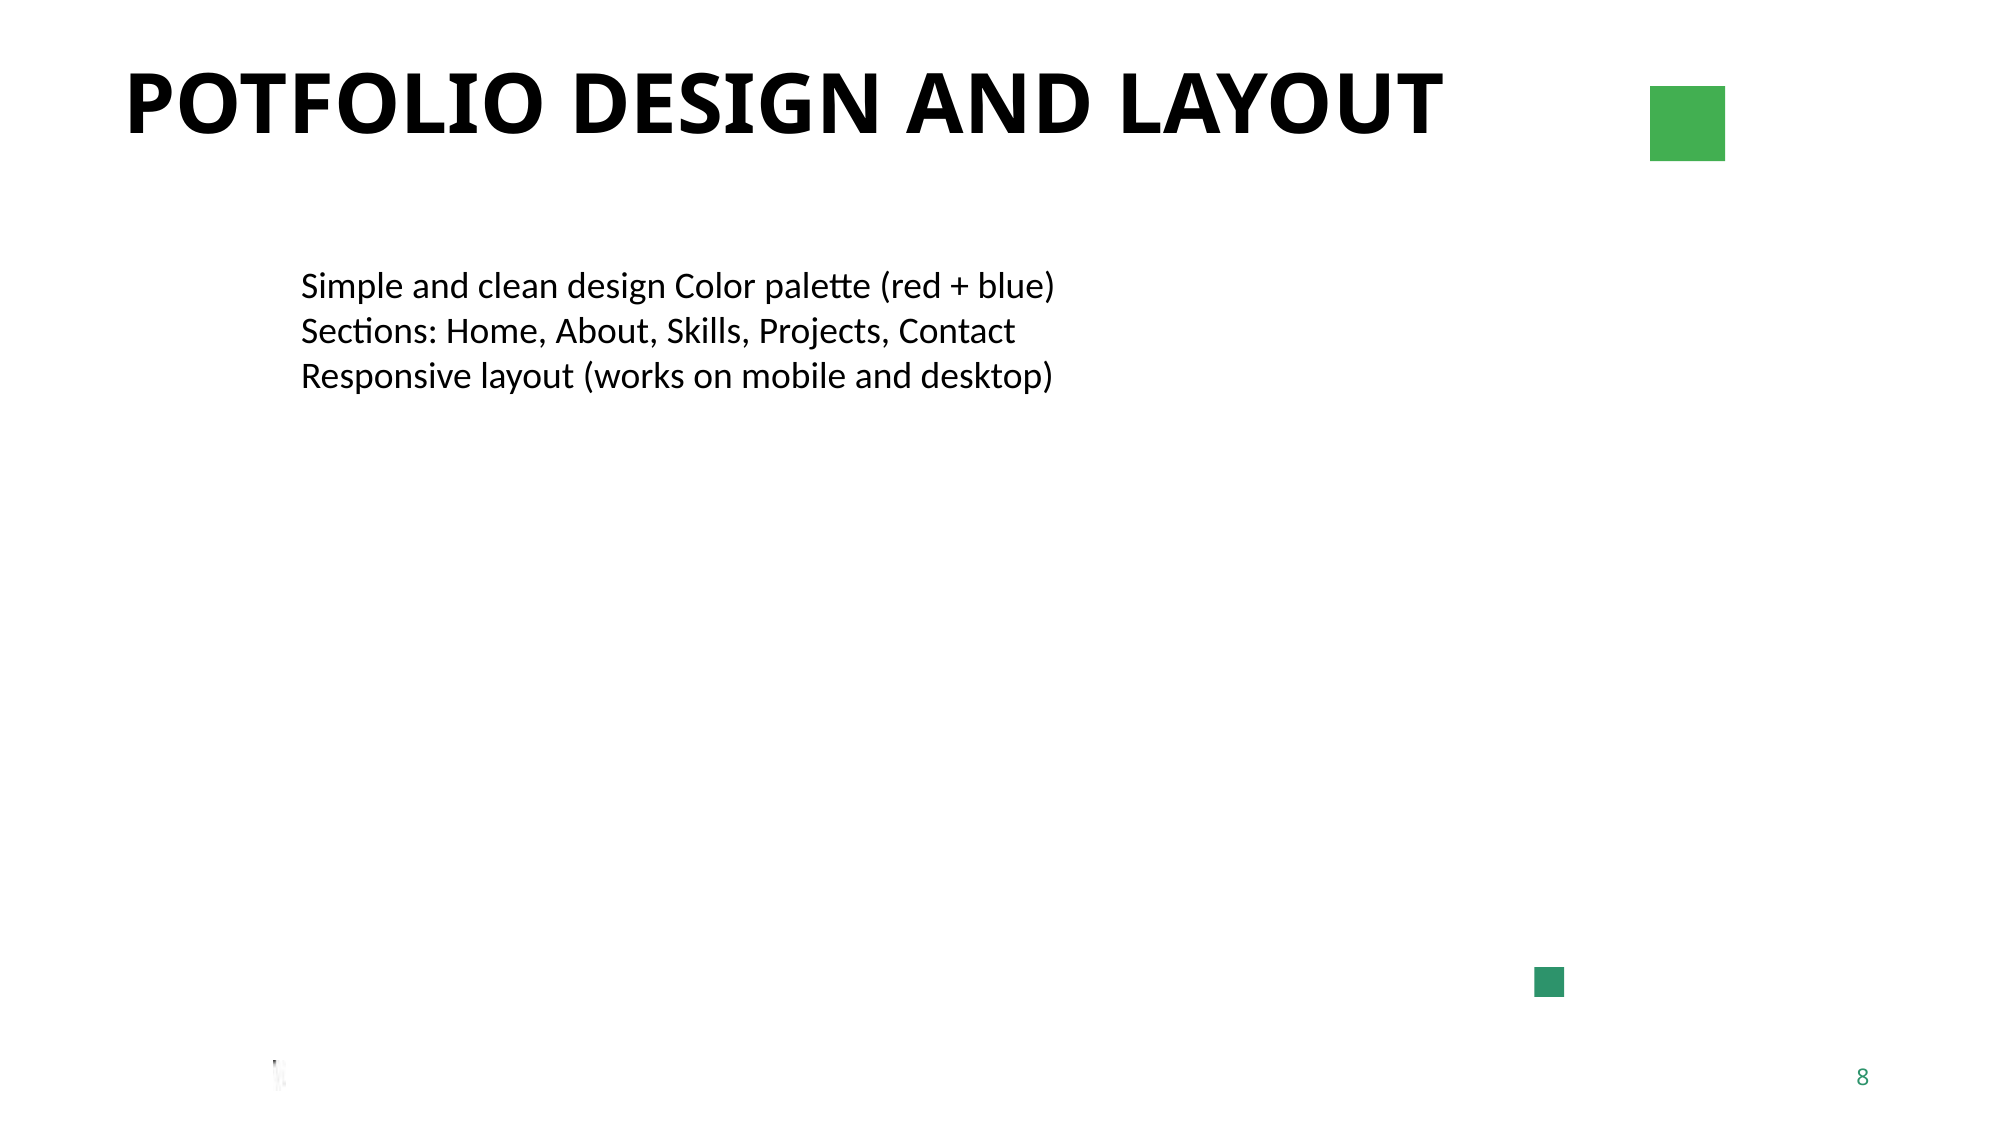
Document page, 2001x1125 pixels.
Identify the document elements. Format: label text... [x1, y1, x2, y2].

text_box [1534, 967, 1565, 997]
picture [273, 1060, 286, 1091]
text_box Simple and clean design Color palette (red + blue) Sections: Home, About, Skills, Projects, Contact Responsive layout (works on mobile and desktop) [285, 253, 1138, 588]
text_box POTFOLIO DESIGN AND LAYOUT [121, 47, 1565, 151]
text_box [1650, 86, 1726, 162]
text_box 8 [1849, 1061, 1888, 1094]
